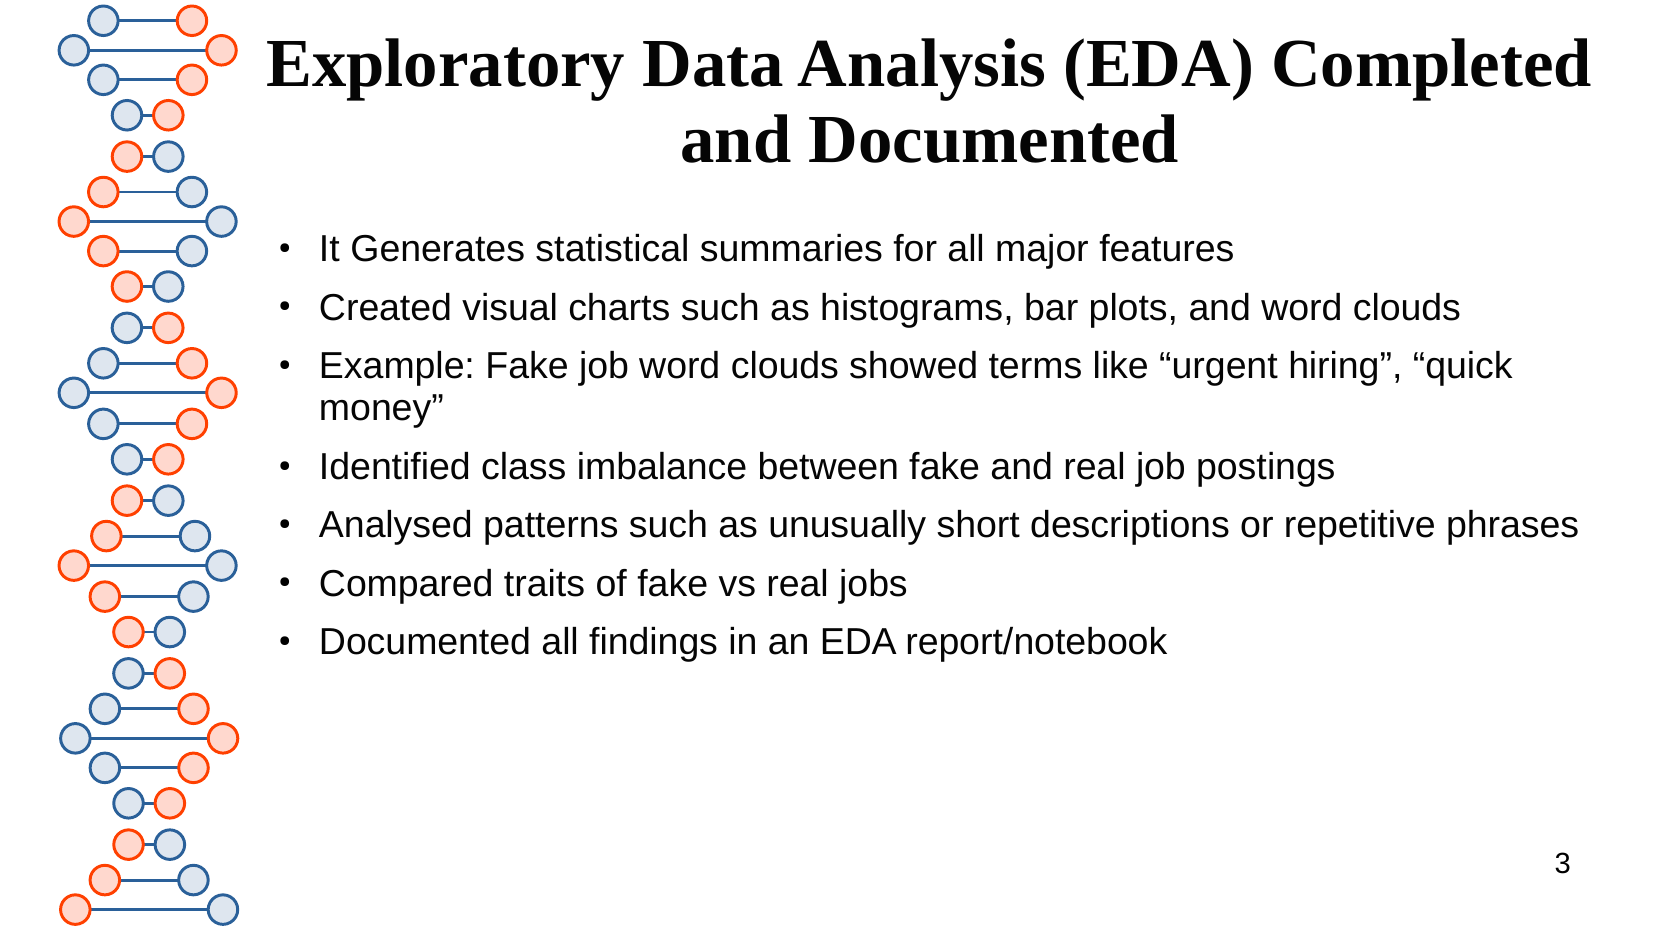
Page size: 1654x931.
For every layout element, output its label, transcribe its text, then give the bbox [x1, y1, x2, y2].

list It Generates statistical summaries for all major features Created visual charts such as histograms, bar plots, and word clouds Example: Fake job word clouds showed terms like “urgent hiring”, “quick money” Identified class imbalance between fake and real job postings Analysed patterns such as unusually short descriptions or repetitive phrases Compared traits of fake vs real jobs Documented all findings in an EDA report/notebook [265, 169, 1595, 709]
title Exploratory Data Analysis (EDA) Completed and Documented [265, 24, 1595, 169]
